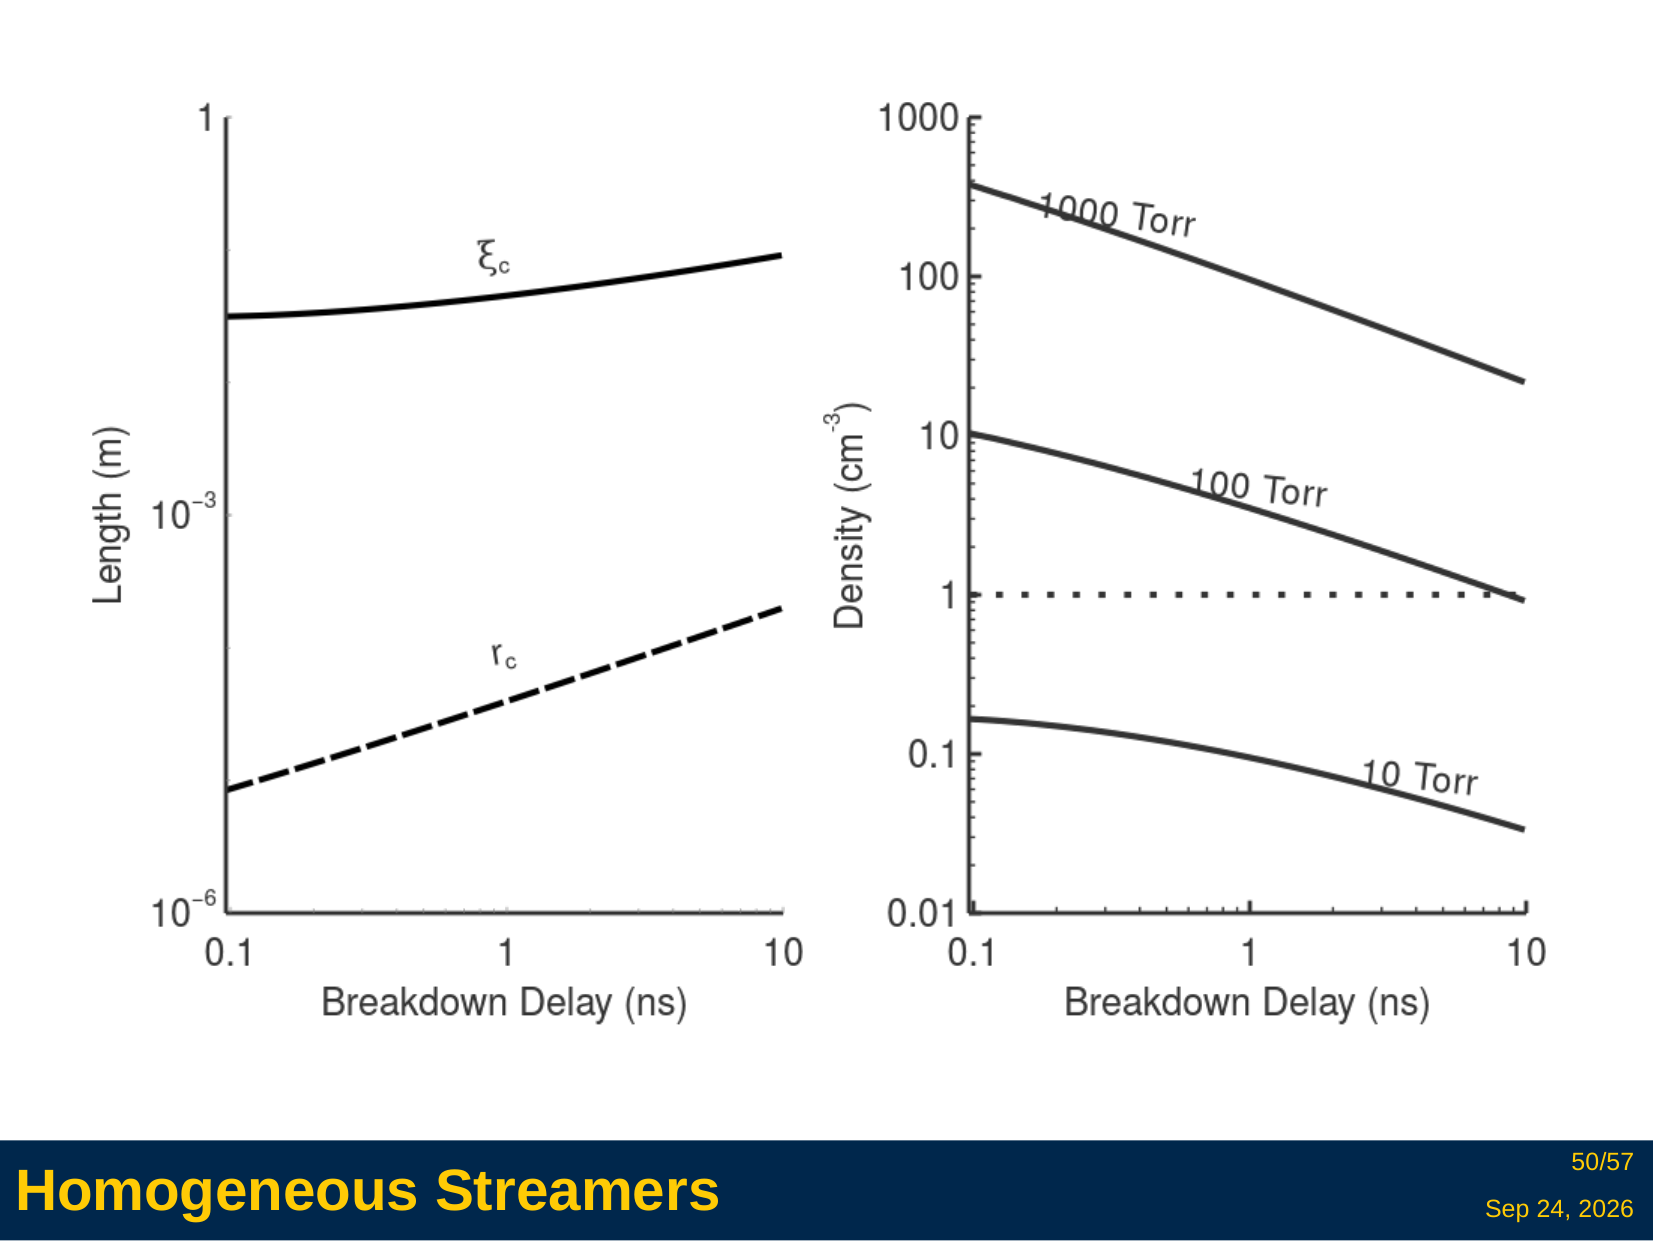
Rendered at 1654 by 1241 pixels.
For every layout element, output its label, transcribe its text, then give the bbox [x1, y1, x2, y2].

picture [76, 80, 1564, 1026]
title Homogeneous Streamers [14, 1140, 1380, 1241]
